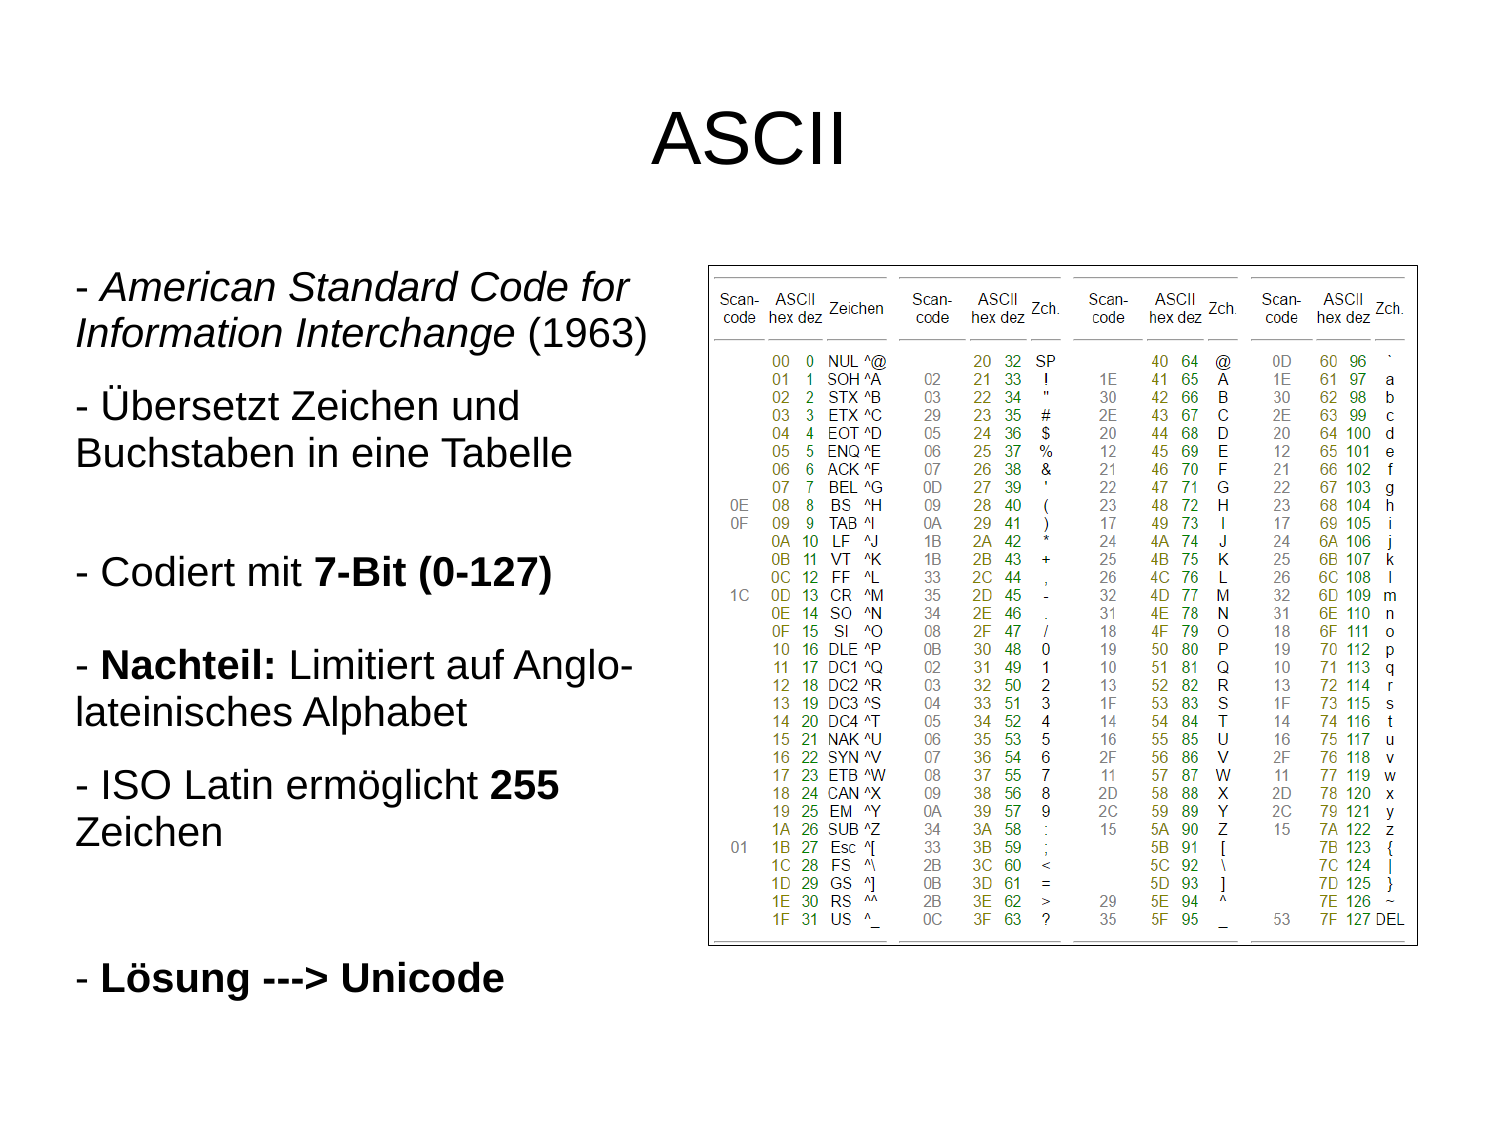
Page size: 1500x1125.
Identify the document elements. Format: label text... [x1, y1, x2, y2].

picture [708, 265, 1418, 945]
list - American Standard Code for Information Interchange (1963) - Übersetzt Zeichen und Buchstaben in eine Tabelle - Codiert mit 7-Bit (0-127) - Nachteil: Limitiert auf Anglo-lateinisches Alphabet - ISO Latin ermöglicht 255 Zeichen - Lösung ---> Unicode [75, 263, 734, 1010]
title ASCII [75, 44, 1425, 233]
